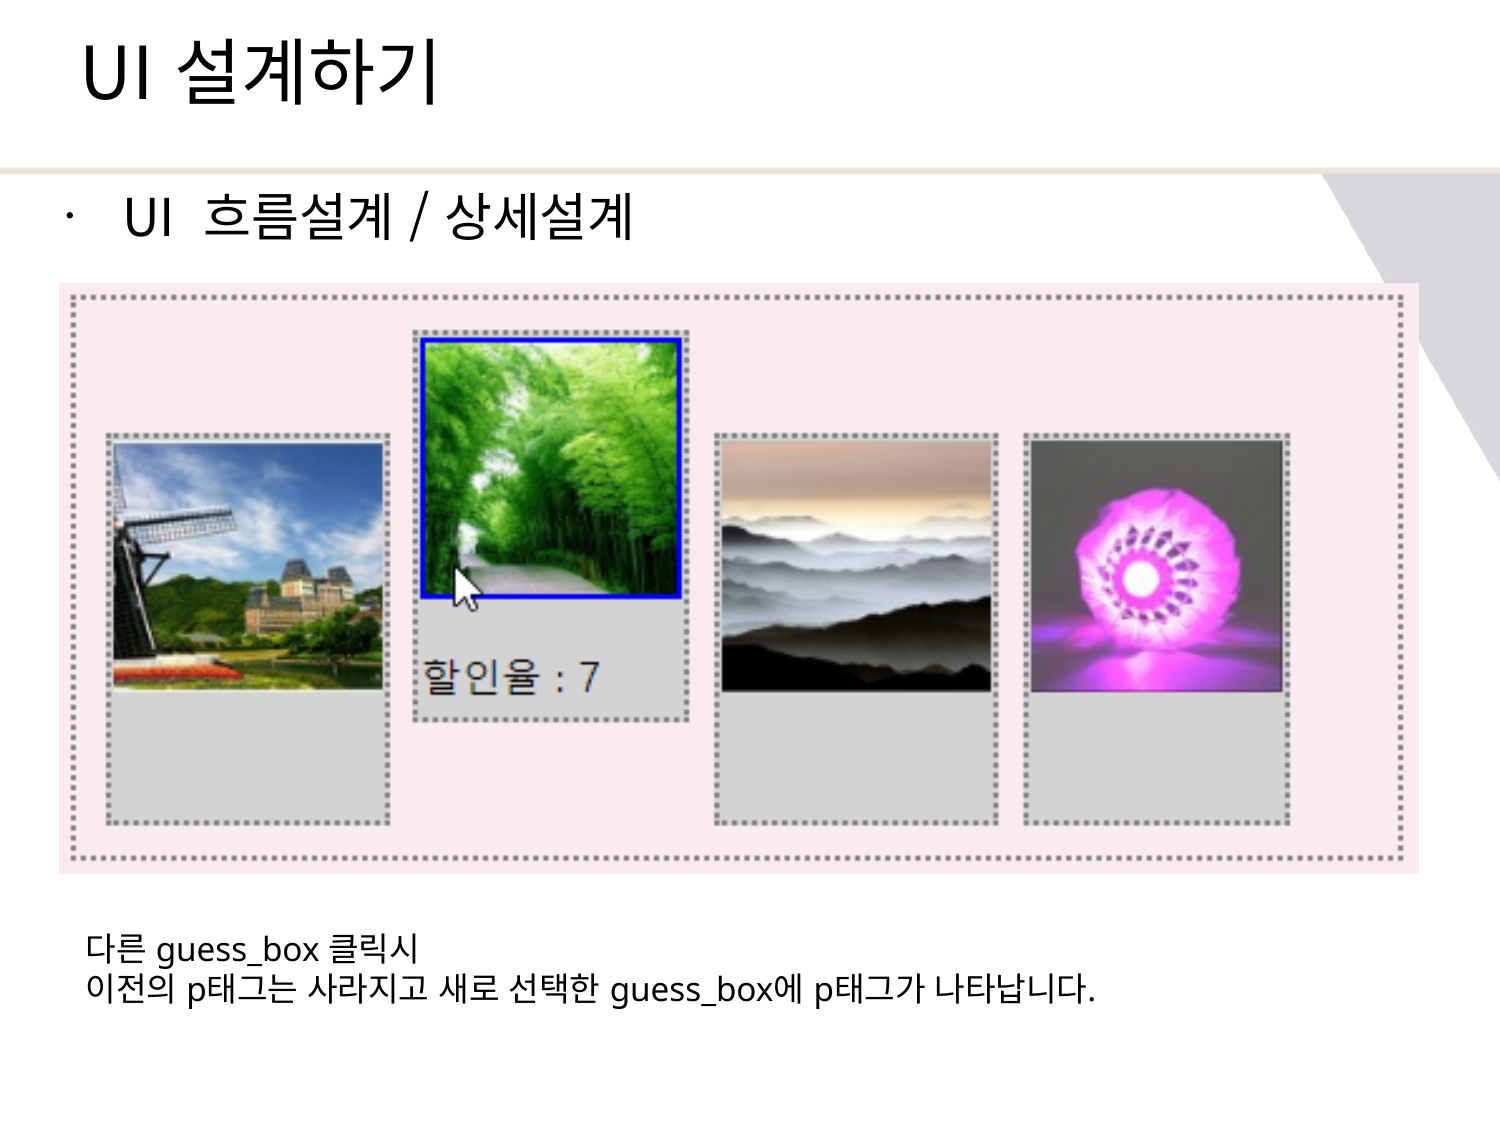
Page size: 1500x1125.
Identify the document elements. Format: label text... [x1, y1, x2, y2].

list UI 흐름설계 / 상세설계 [50, 177, 1442, 1114]
title UI 설계하기 [64, 19, 1322, 151]
picture [0, 0, 1500, 1125]
